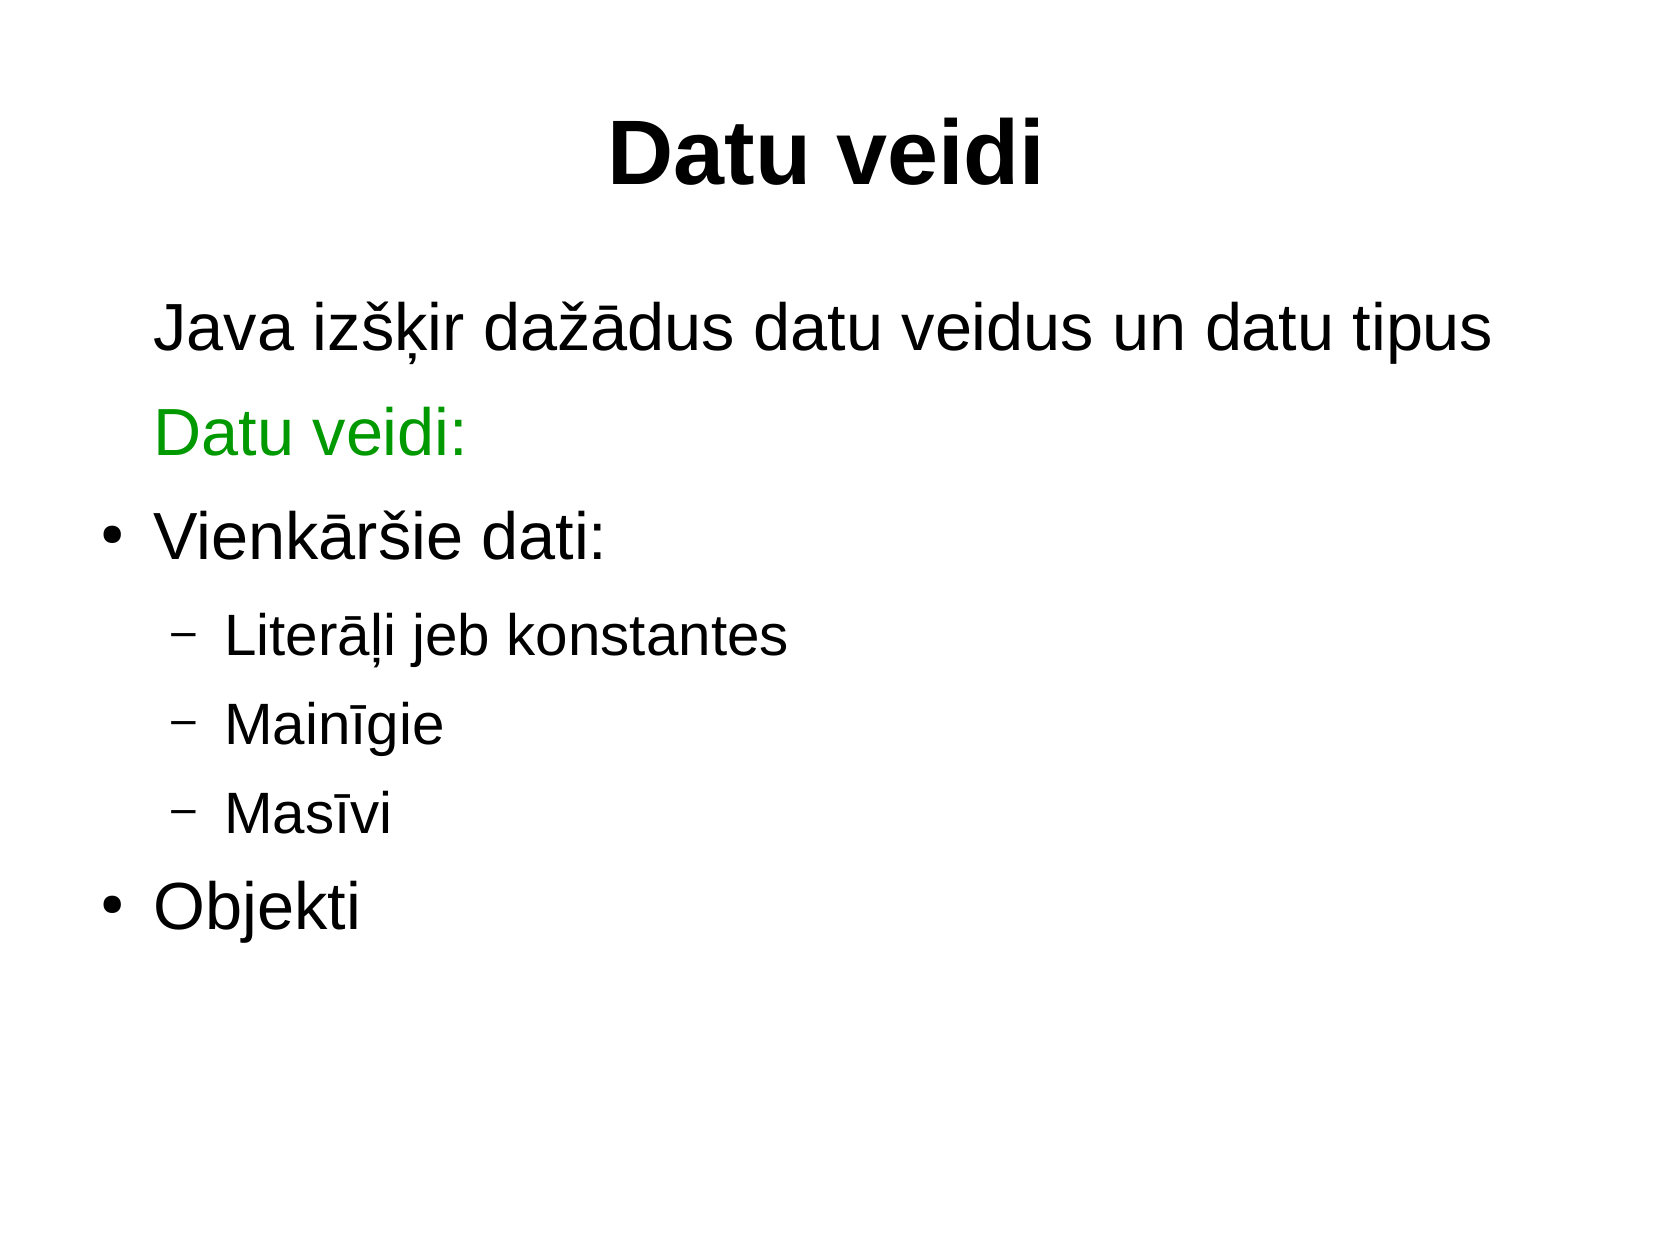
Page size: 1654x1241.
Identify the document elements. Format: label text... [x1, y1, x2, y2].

list Java izšķir dažādus datu veidus un datu tipus Datu veidi: Vienkāršie dati: Literāļi jeb konstantes Mainīgie Masīvi Objekti [82, 290, 1538, 1010]
title Datu veidi [82, 49, 1571, 257]
